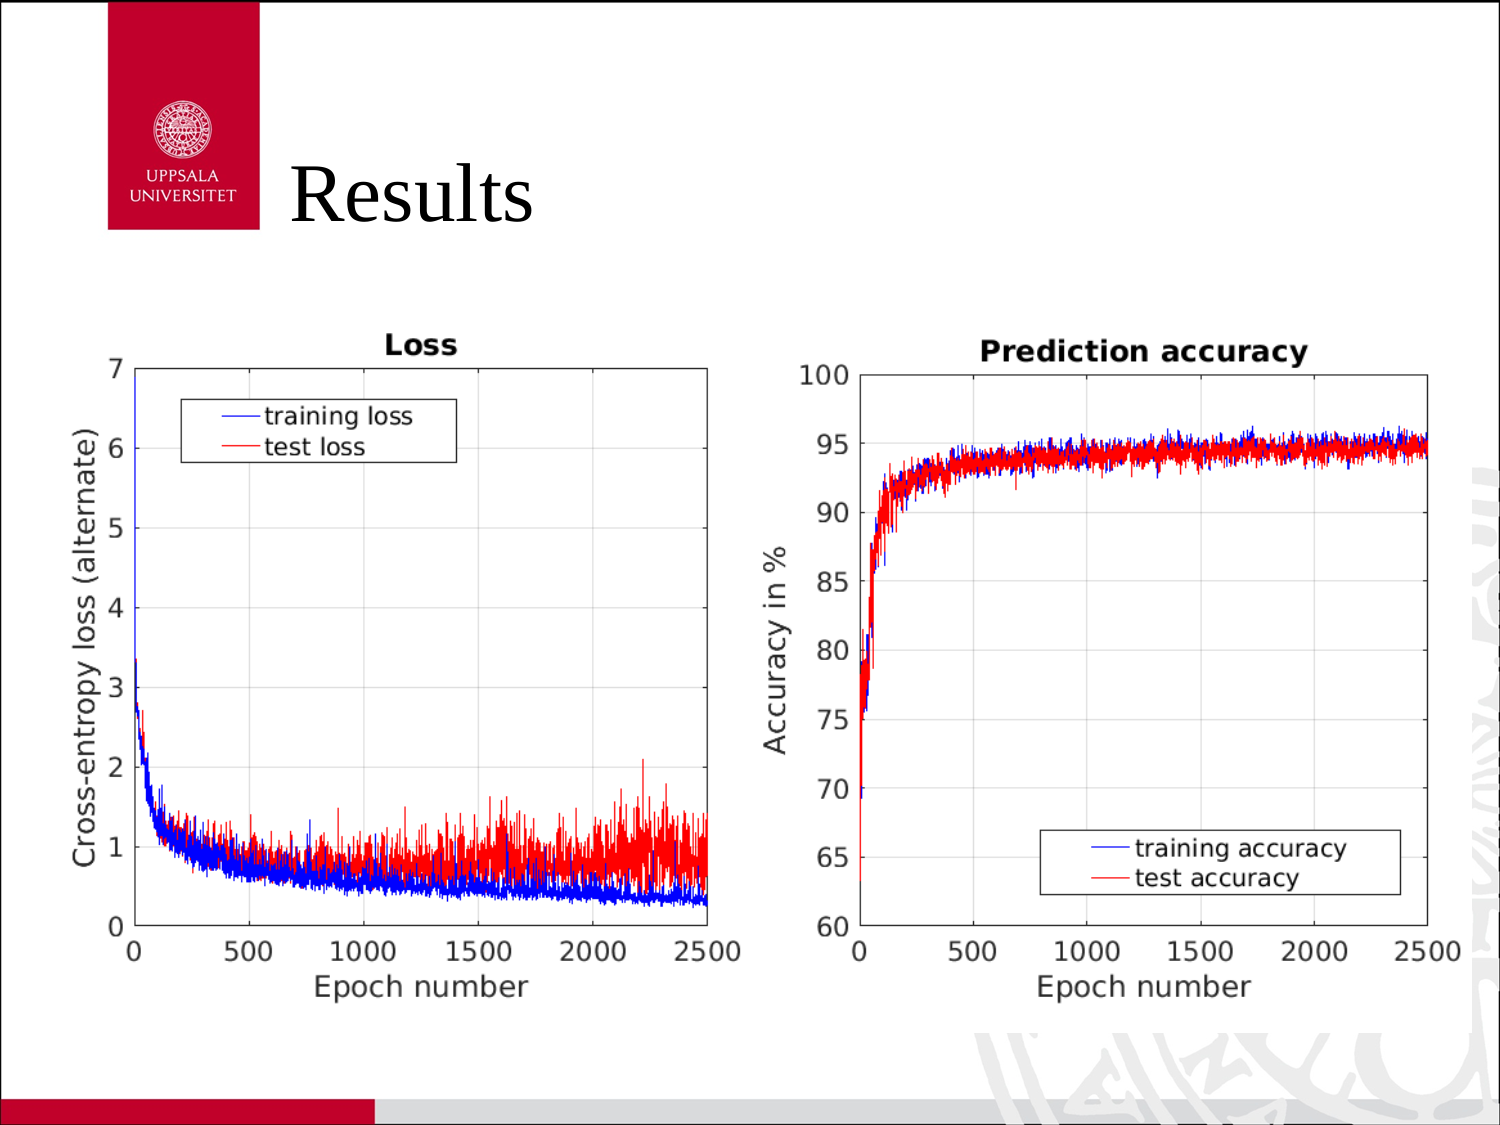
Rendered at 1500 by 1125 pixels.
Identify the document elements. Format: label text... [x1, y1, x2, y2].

title Results [289, 99, 1436, 288]
picture [0, 0, 1500, 1125]
